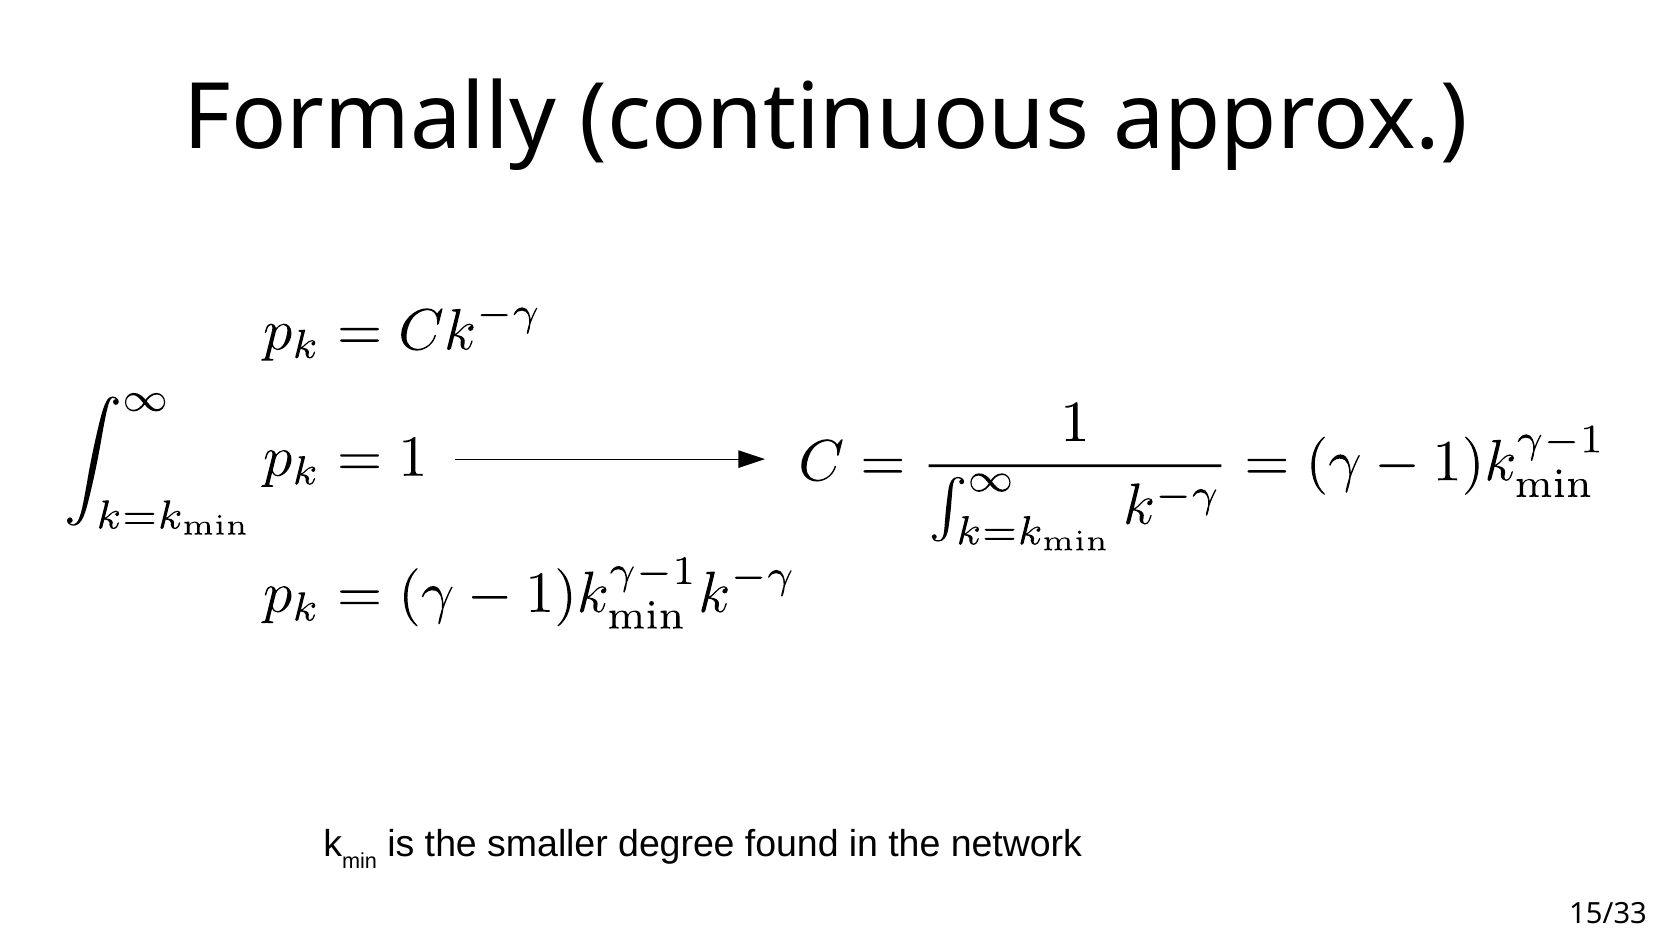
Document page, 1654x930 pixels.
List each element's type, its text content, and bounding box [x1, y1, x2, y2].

title Formally (continuous approx.) [82, 1, 1571, 225]
text_box [798, 402, 1603, 551]
text_box kmin is the smaller degree found in the network [308, 814, 1509, 901]
text_box [63, 300, 794, 629]
